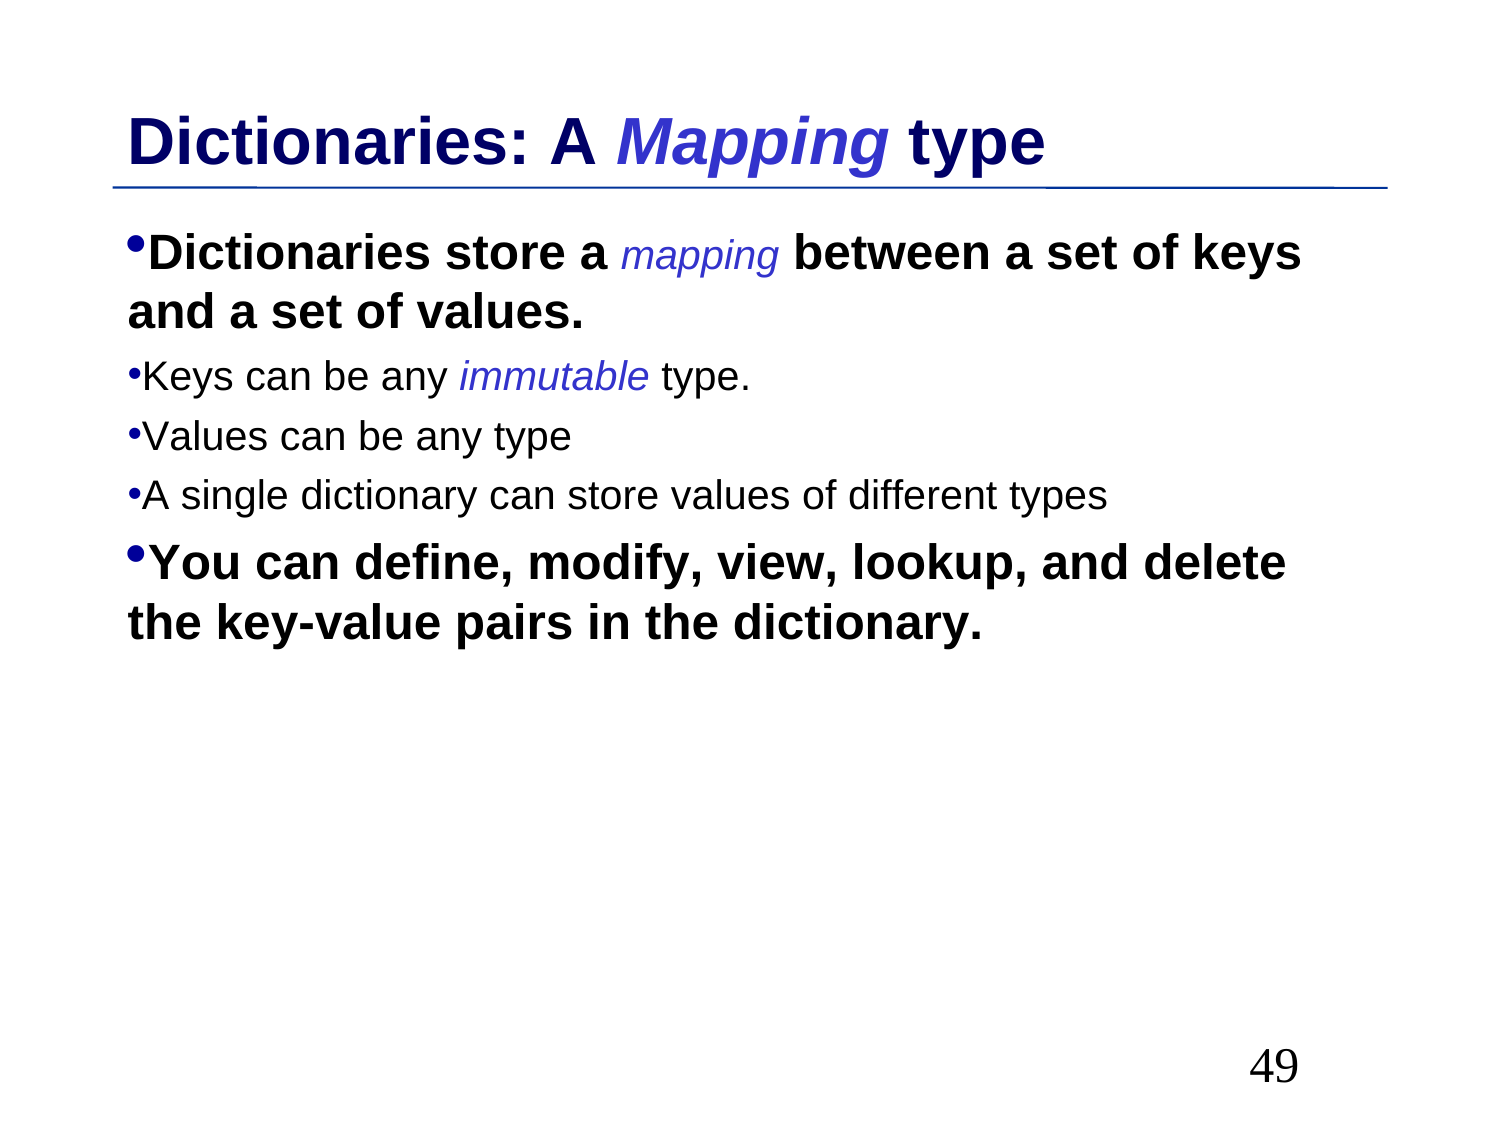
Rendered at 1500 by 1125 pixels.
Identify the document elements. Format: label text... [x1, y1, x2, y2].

title Dictionaries: A Mapping type [112, 89, 1388, 185]
text_box <number> [1074, 994, 1387, 1125]
list Dictionaries store a mapping between a set of keys and a set of values. Keys can be any immutable type. Values can be any type A single dictionary can store values of different types You can define, modify, view, lookup, and delete the key-value pairs in the dictionary. [112, 212, 1388, 662]
